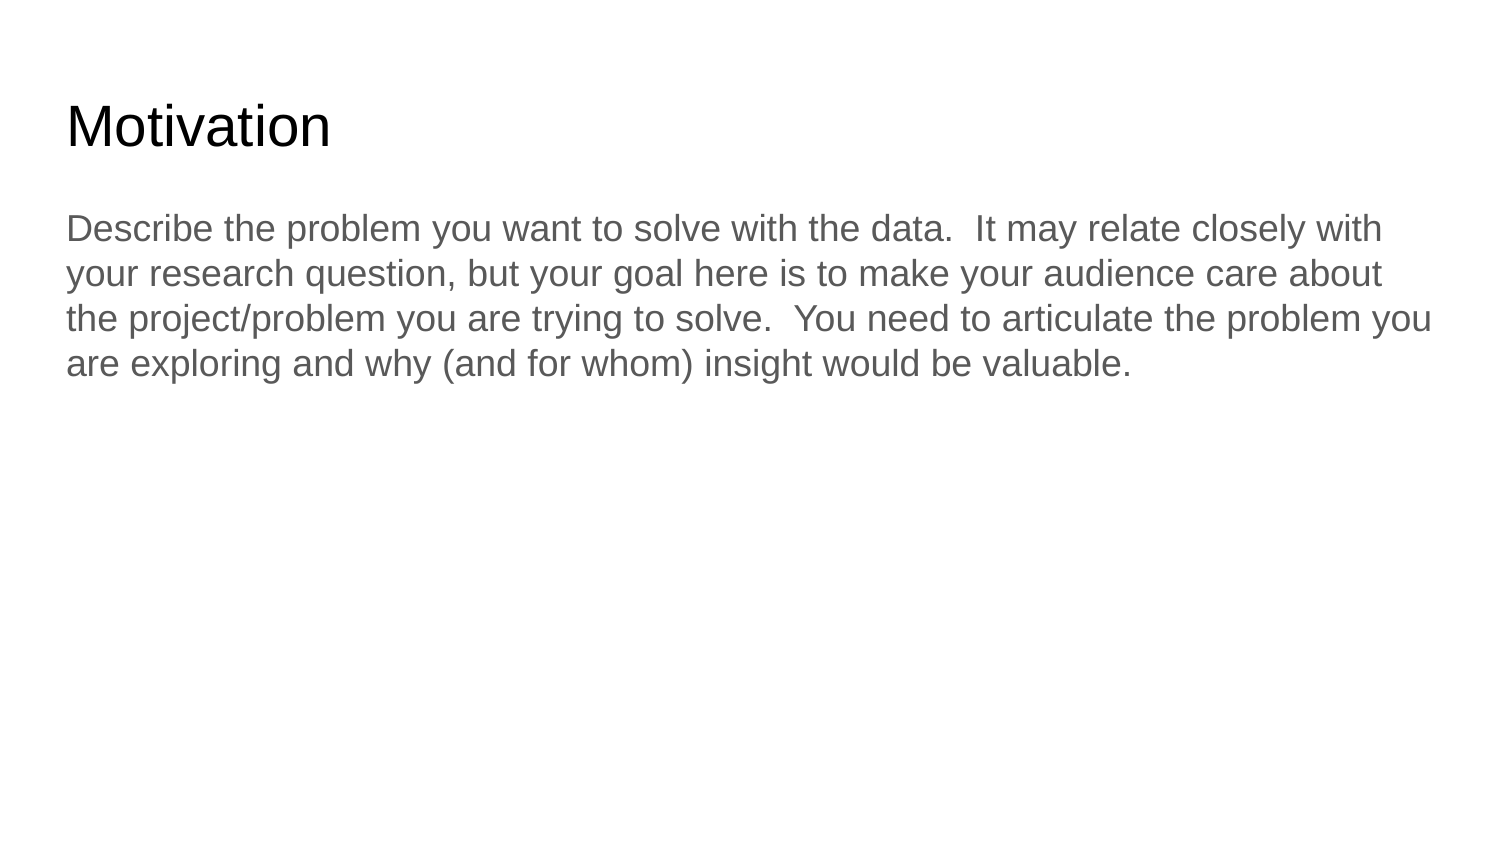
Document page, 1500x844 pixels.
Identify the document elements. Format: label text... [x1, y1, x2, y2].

list Describe the problem you want to solve with the data. It may relate closely with your research question, but your goal here is to make your audience care about the project/problem you are trying to solve. You need to articulate the problem you are exploring and why (and for whom) insight would be valuable. [51, 189, 1449, 750]
title Motivation [51, 72, 1449, 167]
